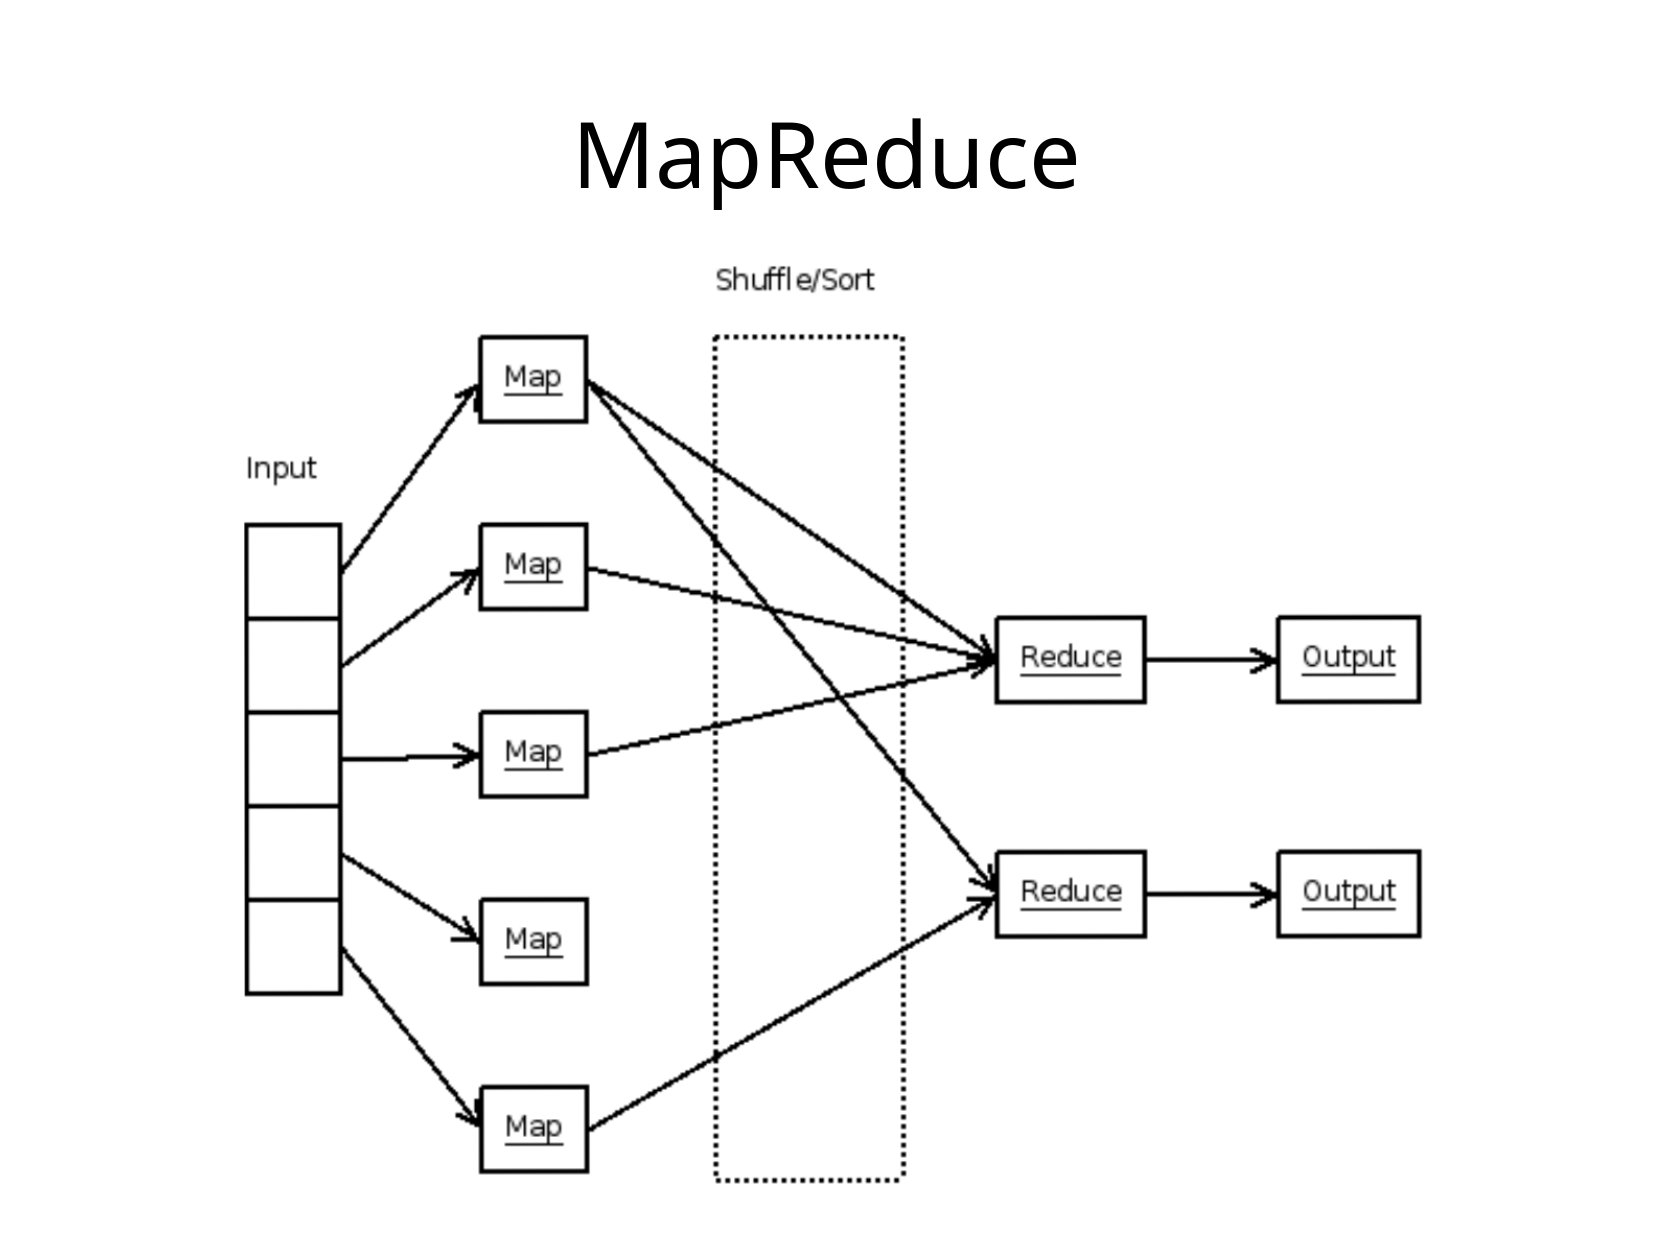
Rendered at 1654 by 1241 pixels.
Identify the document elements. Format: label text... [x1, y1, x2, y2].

title MapReduce [82, 49, 1571, 257]
picture [243, 263, 1426, 1186]
